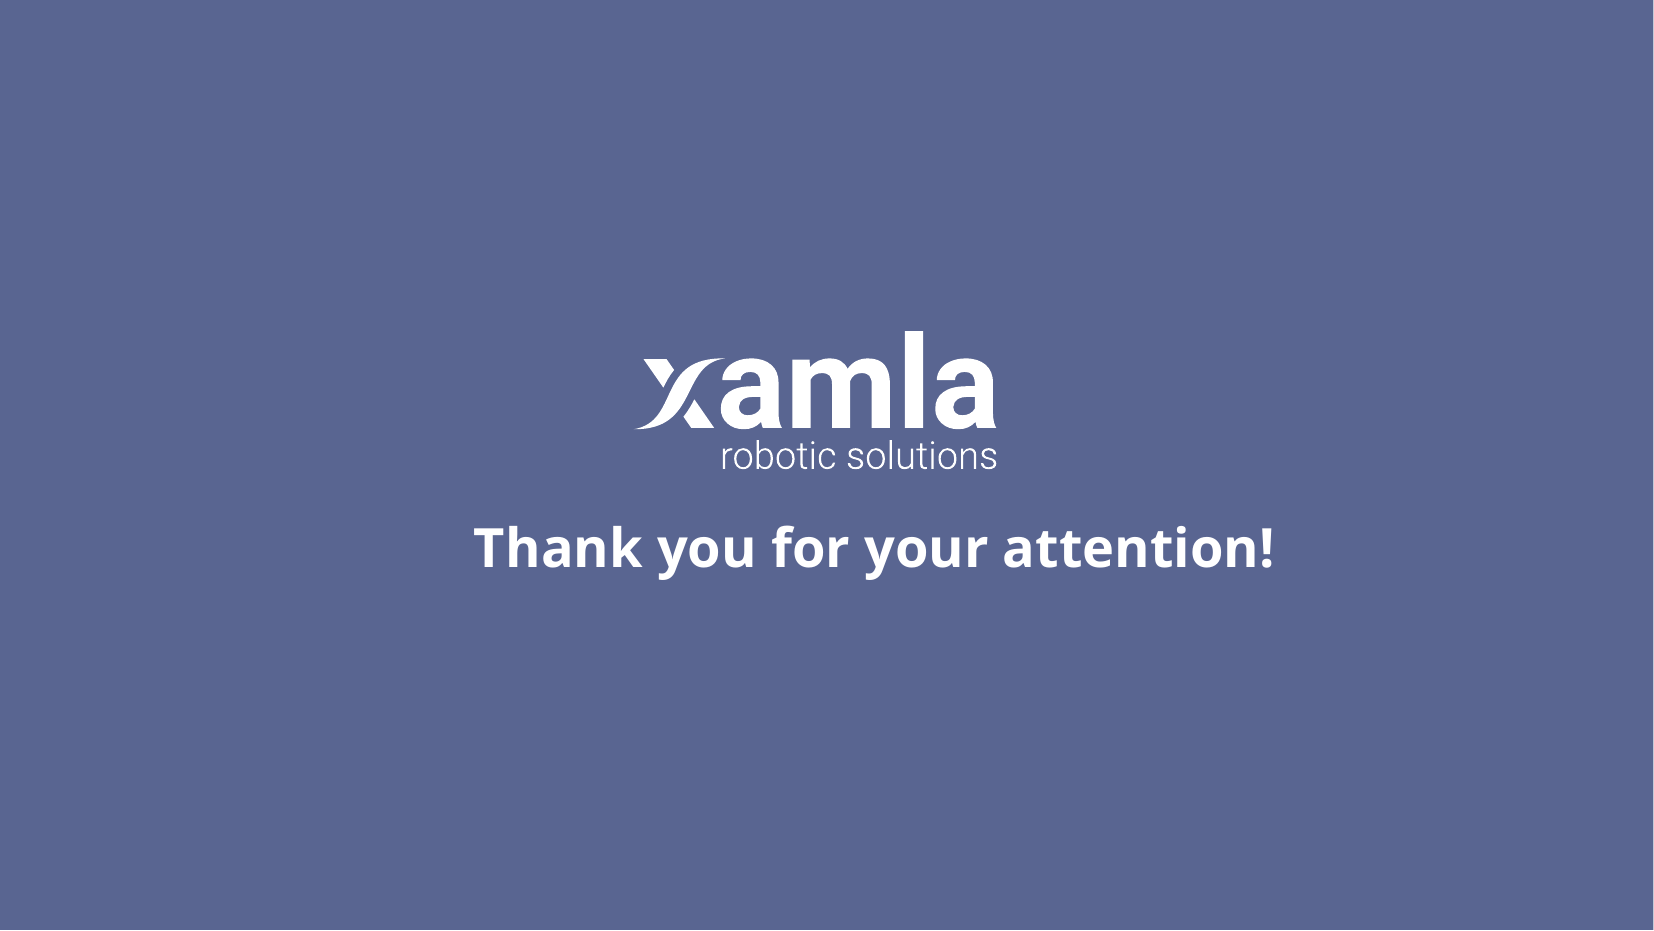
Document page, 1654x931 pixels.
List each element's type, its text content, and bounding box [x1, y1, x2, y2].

picture [633, 331, 997, 470]
text_box Thank you for your attention! [459, 501, 1195, 581]
